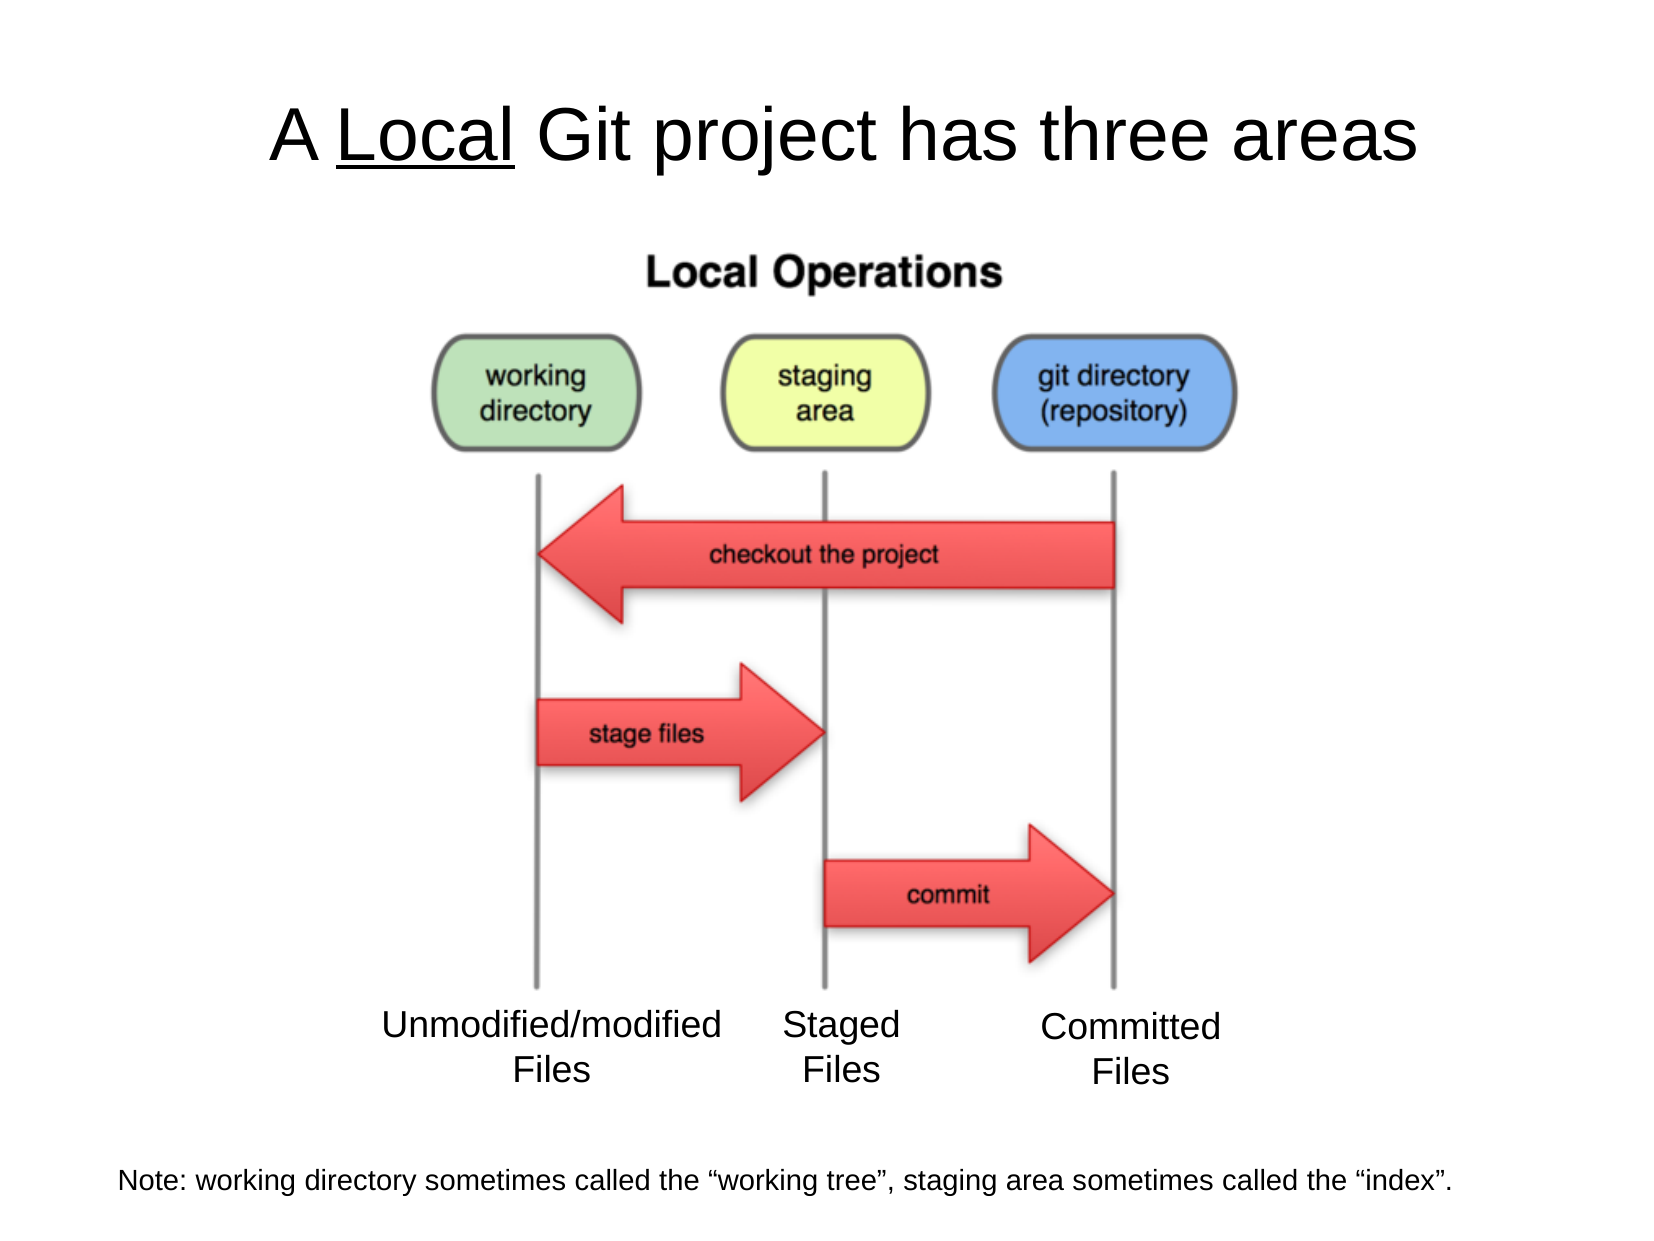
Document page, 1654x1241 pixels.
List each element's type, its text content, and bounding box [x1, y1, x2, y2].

title A Local Git project has three areas [0, 27, 1654, 235]
text_box Committed Files [990, 994, 1237, 1101]
picture [427, 245, 1241, 994]
text_box Unmodified/modified Files [331, 992, 731, 1099]
text_box Note: working directory sometimes called the “working tree”, staging area sometimes called the “index”. [67, 1153, 1471, 1205]
text_box Staged Files [731, 992, 916, 1099]
